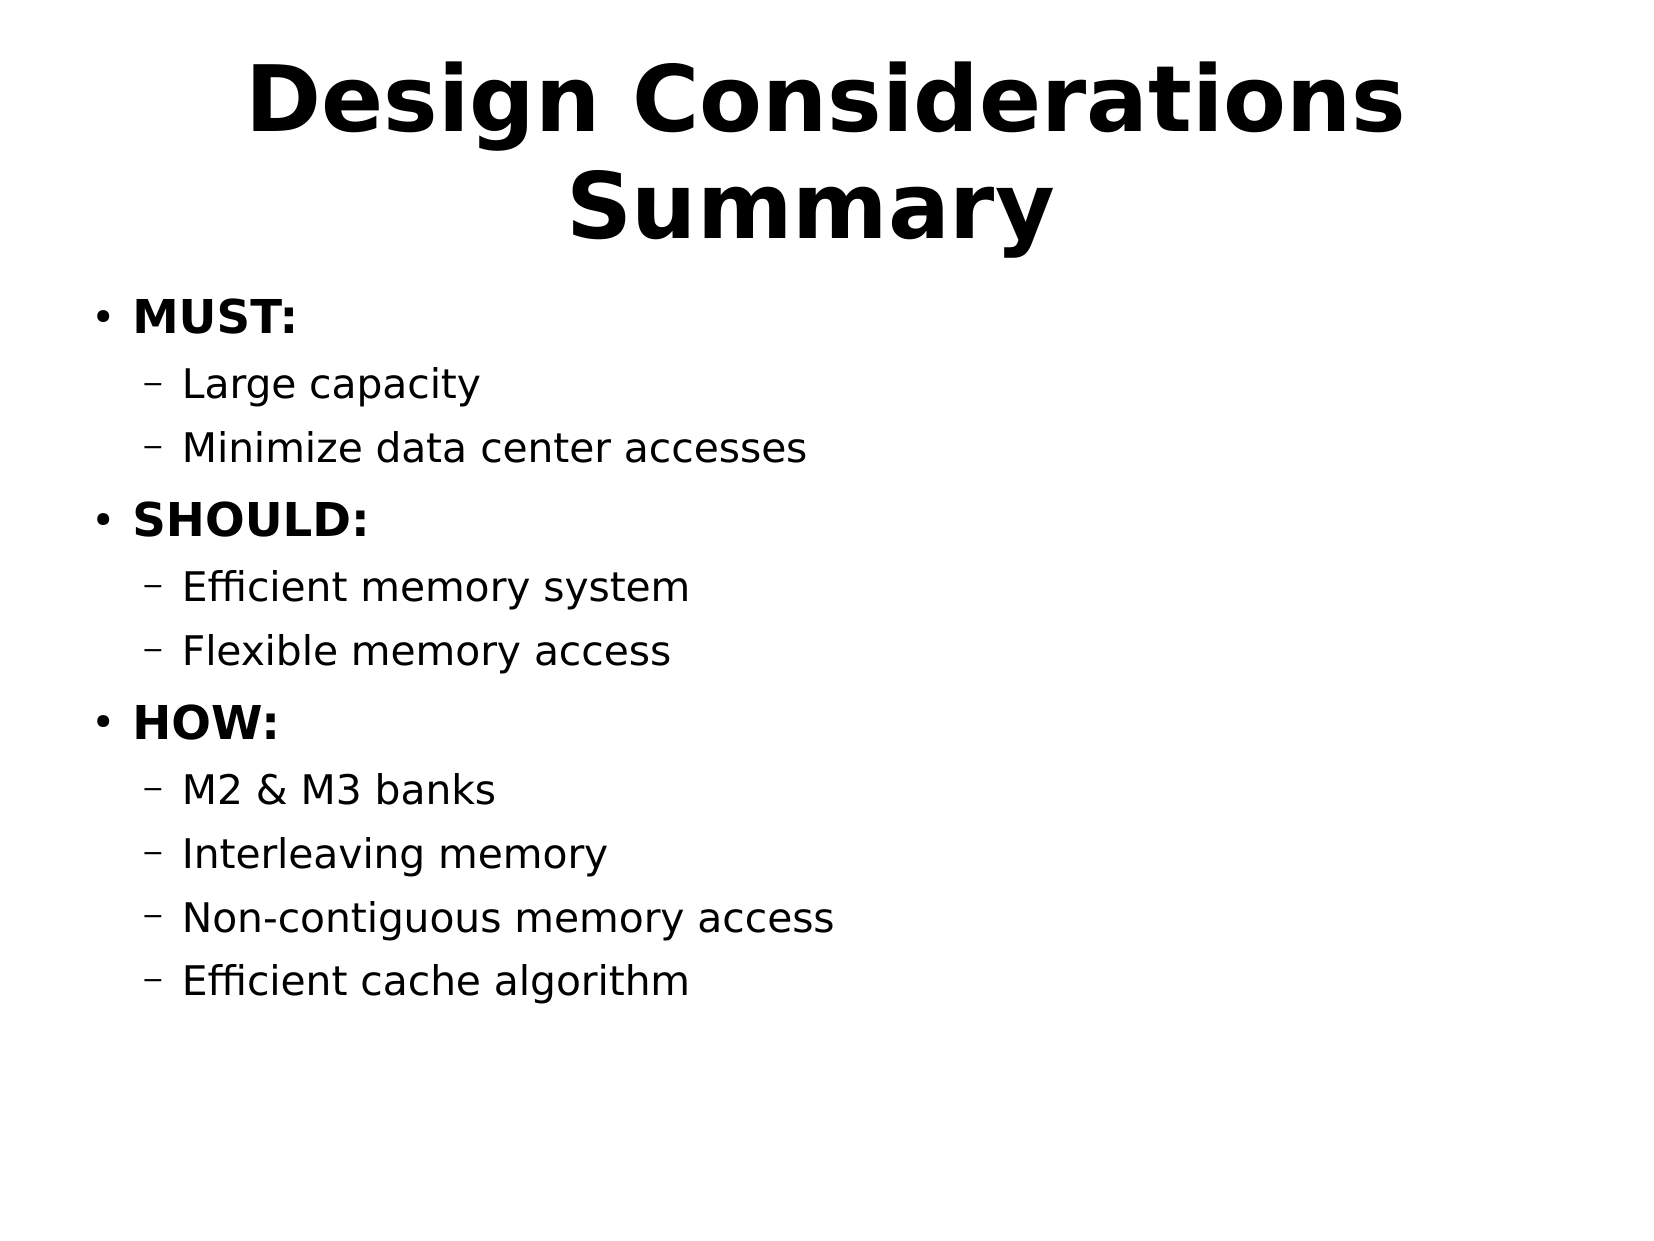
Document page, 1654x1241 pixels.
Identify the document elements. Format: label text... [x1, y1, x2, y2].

title Design Considerations Summary [82, 45, 1571, 261]
list MUST: Large capacity Minimize data center accesses SHOULD: Efficient memory system Flexible memory access HOW: M2 & M3 banks Interleaving memory Non-contiguous memory access Efficient cache algorithm [82, 290, 1571, 1010]
